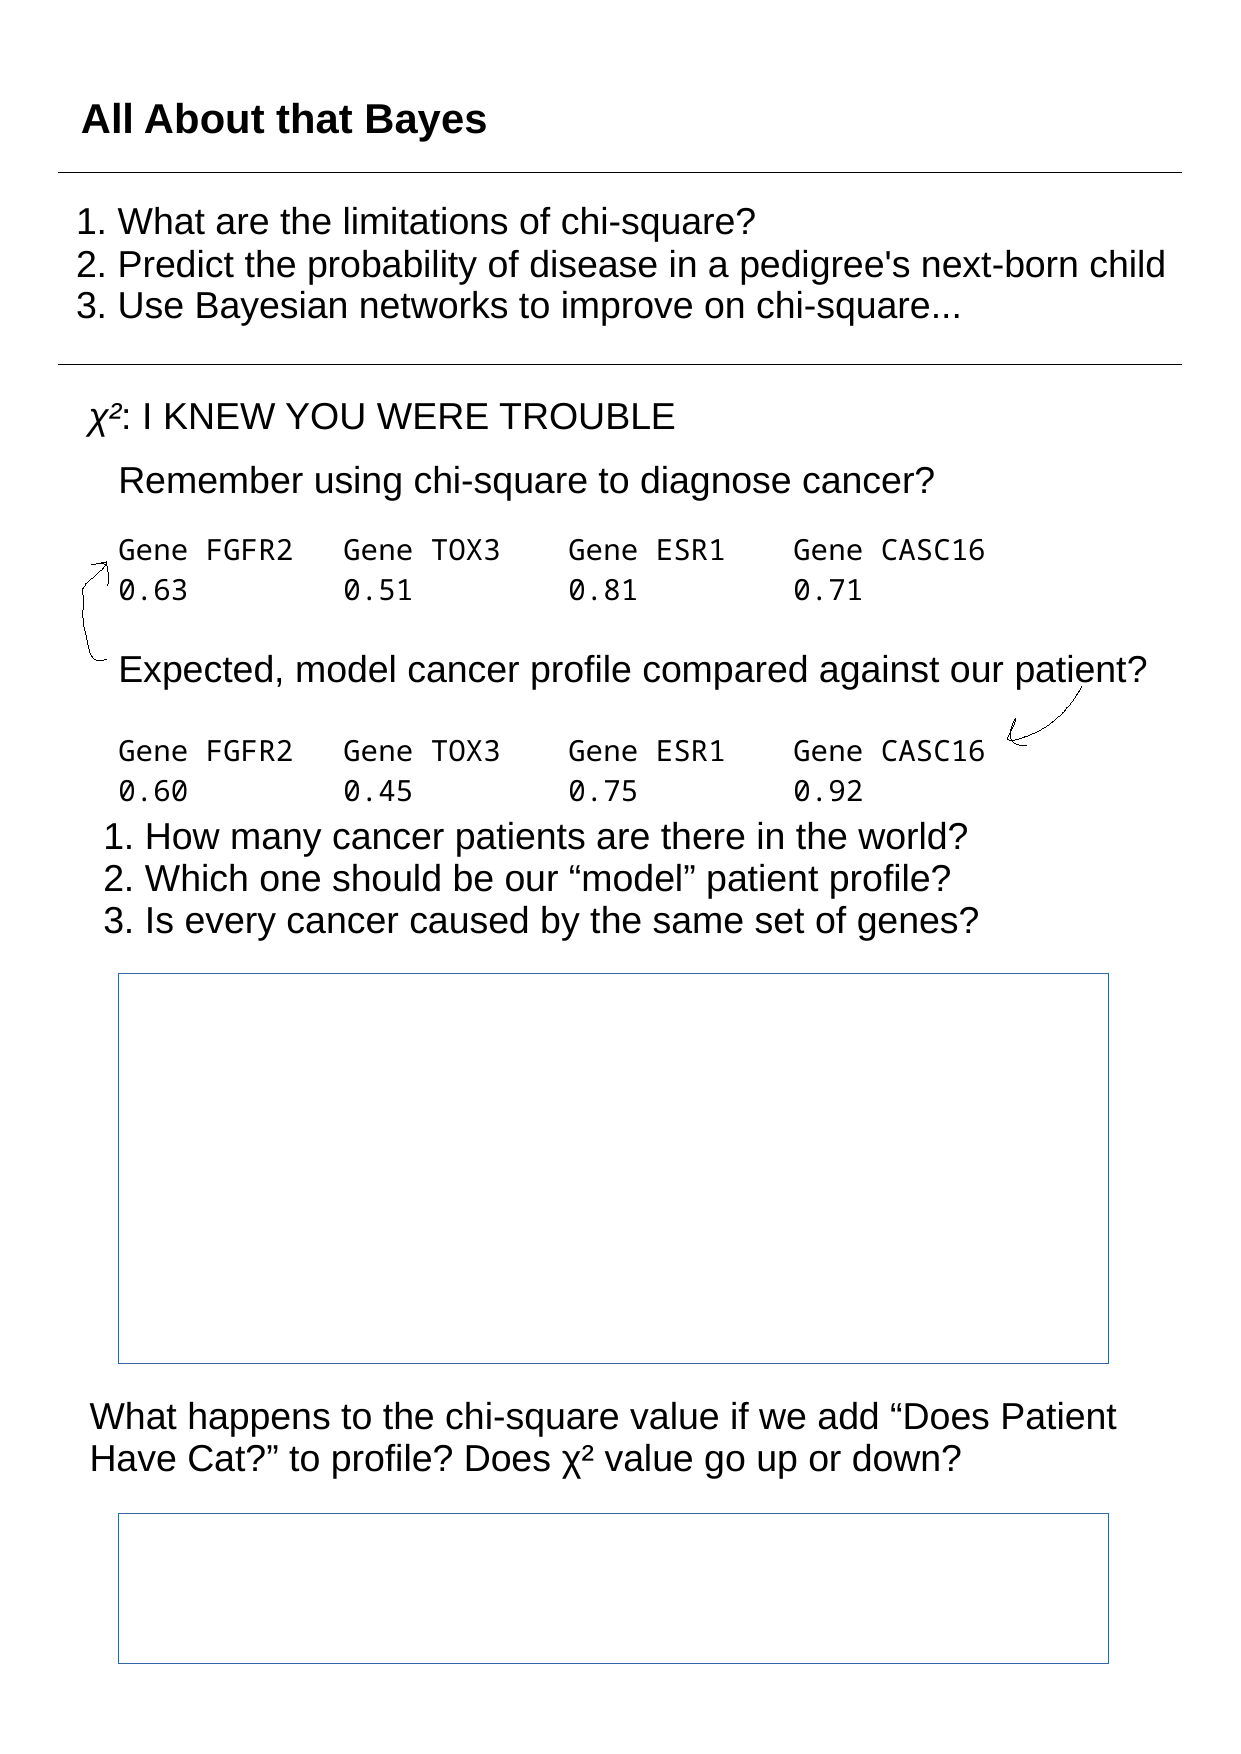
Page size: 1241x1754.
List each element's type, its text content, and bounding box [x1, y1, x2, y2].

text_box 1. How many cancer patients are there in the world? 2. Which one should be our “model” patient profile? 3. Is every cancer caused by the same set of genes? [88, 808, 1153, 950]
text_box All About that Bayes [66, 88, 503, 151]
text_box What happens to the chi-square value if we add “Does Patient Have Cat?” to profile? Does χ² value go up or down? [74, 1387, 1139, 1496]
text_box 1. What are the limitations of chi-square? 2. Predict the probability of disease in a pedigree's next-born child 3. Use Bayesian networks to improve on chi-square... [61, 193, 1182, 335]
text_box Remember using chi-square to diagnose cancer? Gene FGFR2 Gene TOX3 Gene ESR1 Gene CASC16 0.63 0.51 0.81 0.71 Expected, model cancer profile compared against our patient? Gene FGFR2 Gene TOX3 Gene ESR1 Gene CASC16 0.60 0.45 0.75 0.92 [103, 451, 1163, 783]
text_box χ²: I KNEW YOU WERE TROUBLE [73, 388, 692, 446]
